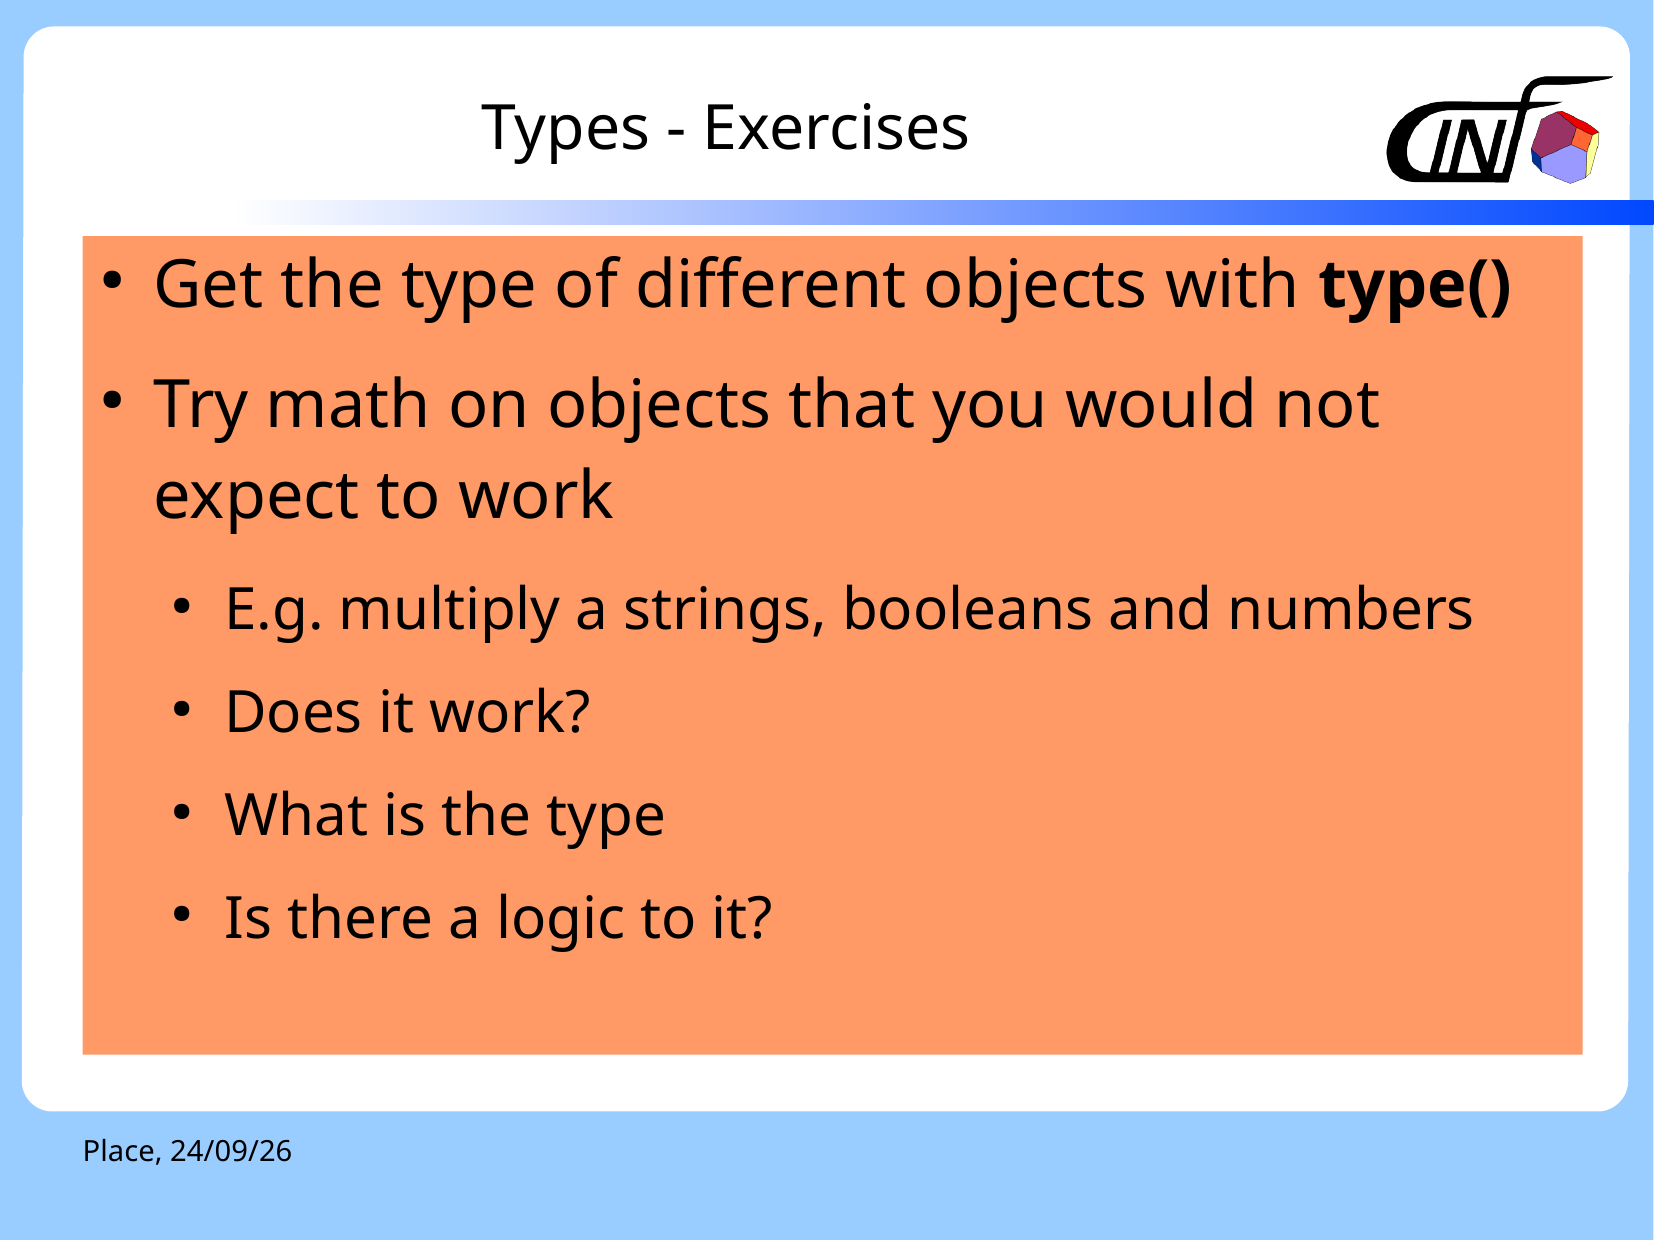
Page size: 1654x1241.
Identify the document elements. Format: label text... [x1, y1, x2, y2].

table_header B [956, 201, 961, 224]
list Get the type of different objects with type() Try math on objects that you would not expect to work E.g. multiply a strings, booleans and numbers Does it work? What is the type Is there a logic to it? [82, 236, 1583, 1055]
title Types - Exercises [82, 49, 1371, 201]
picture [1386, 76, 1613, 184]
